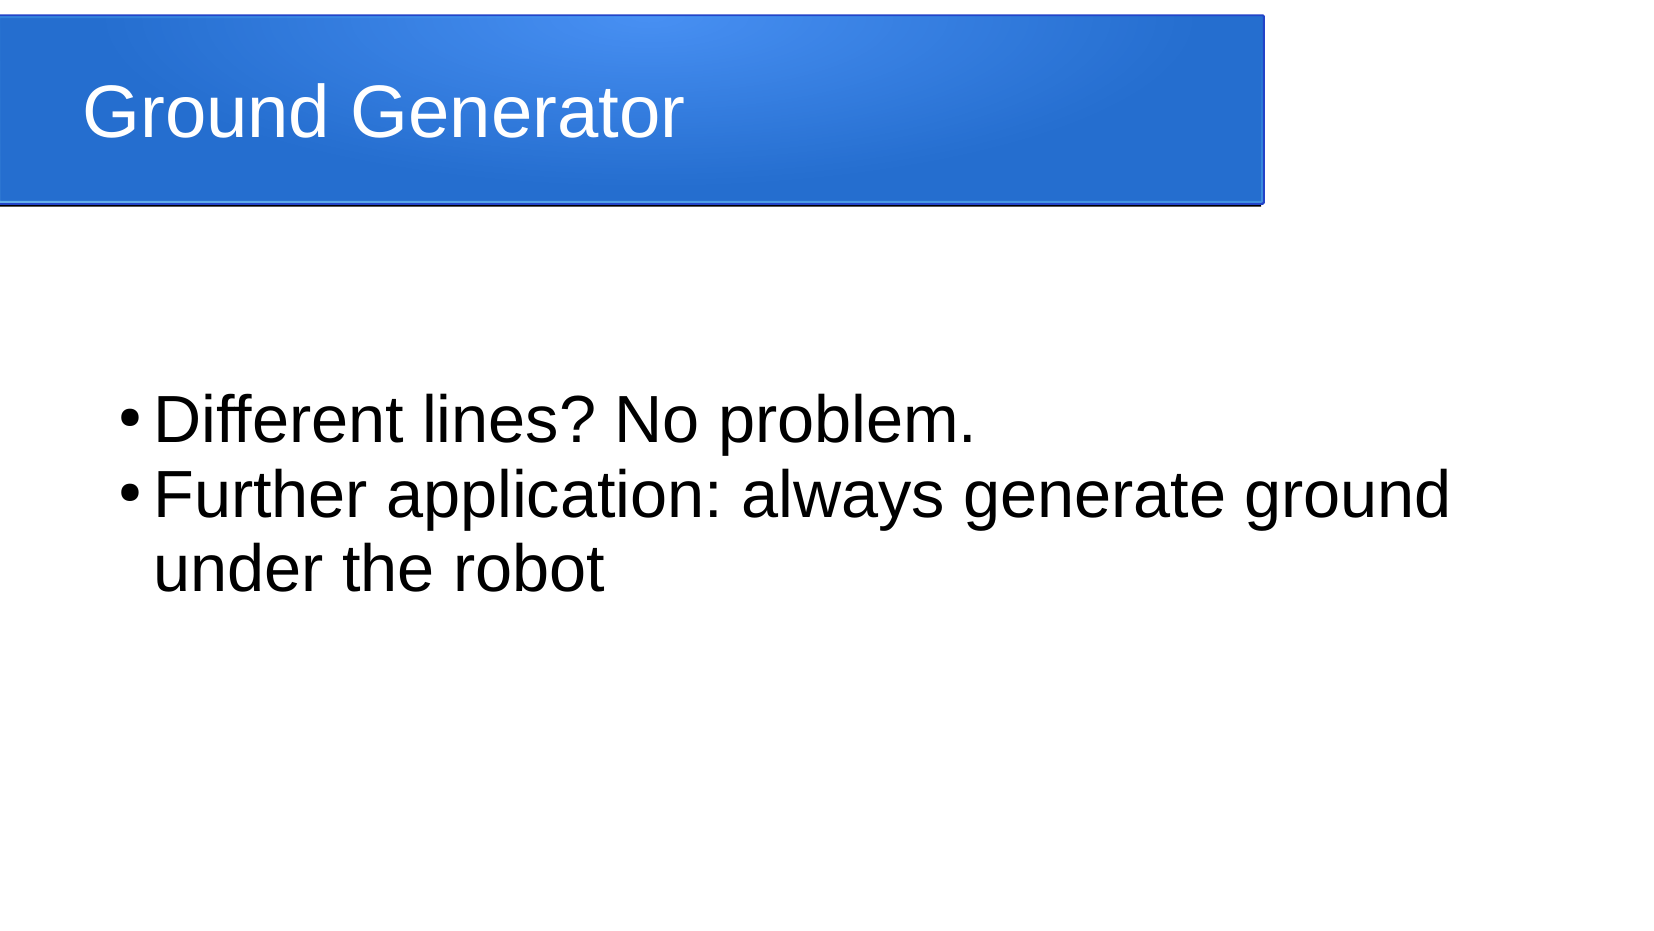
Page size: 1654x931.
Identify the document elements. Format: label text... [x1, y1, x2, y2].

title Ground Generator [82, 35, 1235, 189]
subtitle Different lines? No problem. Further application: always generate ground under the robot [82, 224, 1571, 764]
